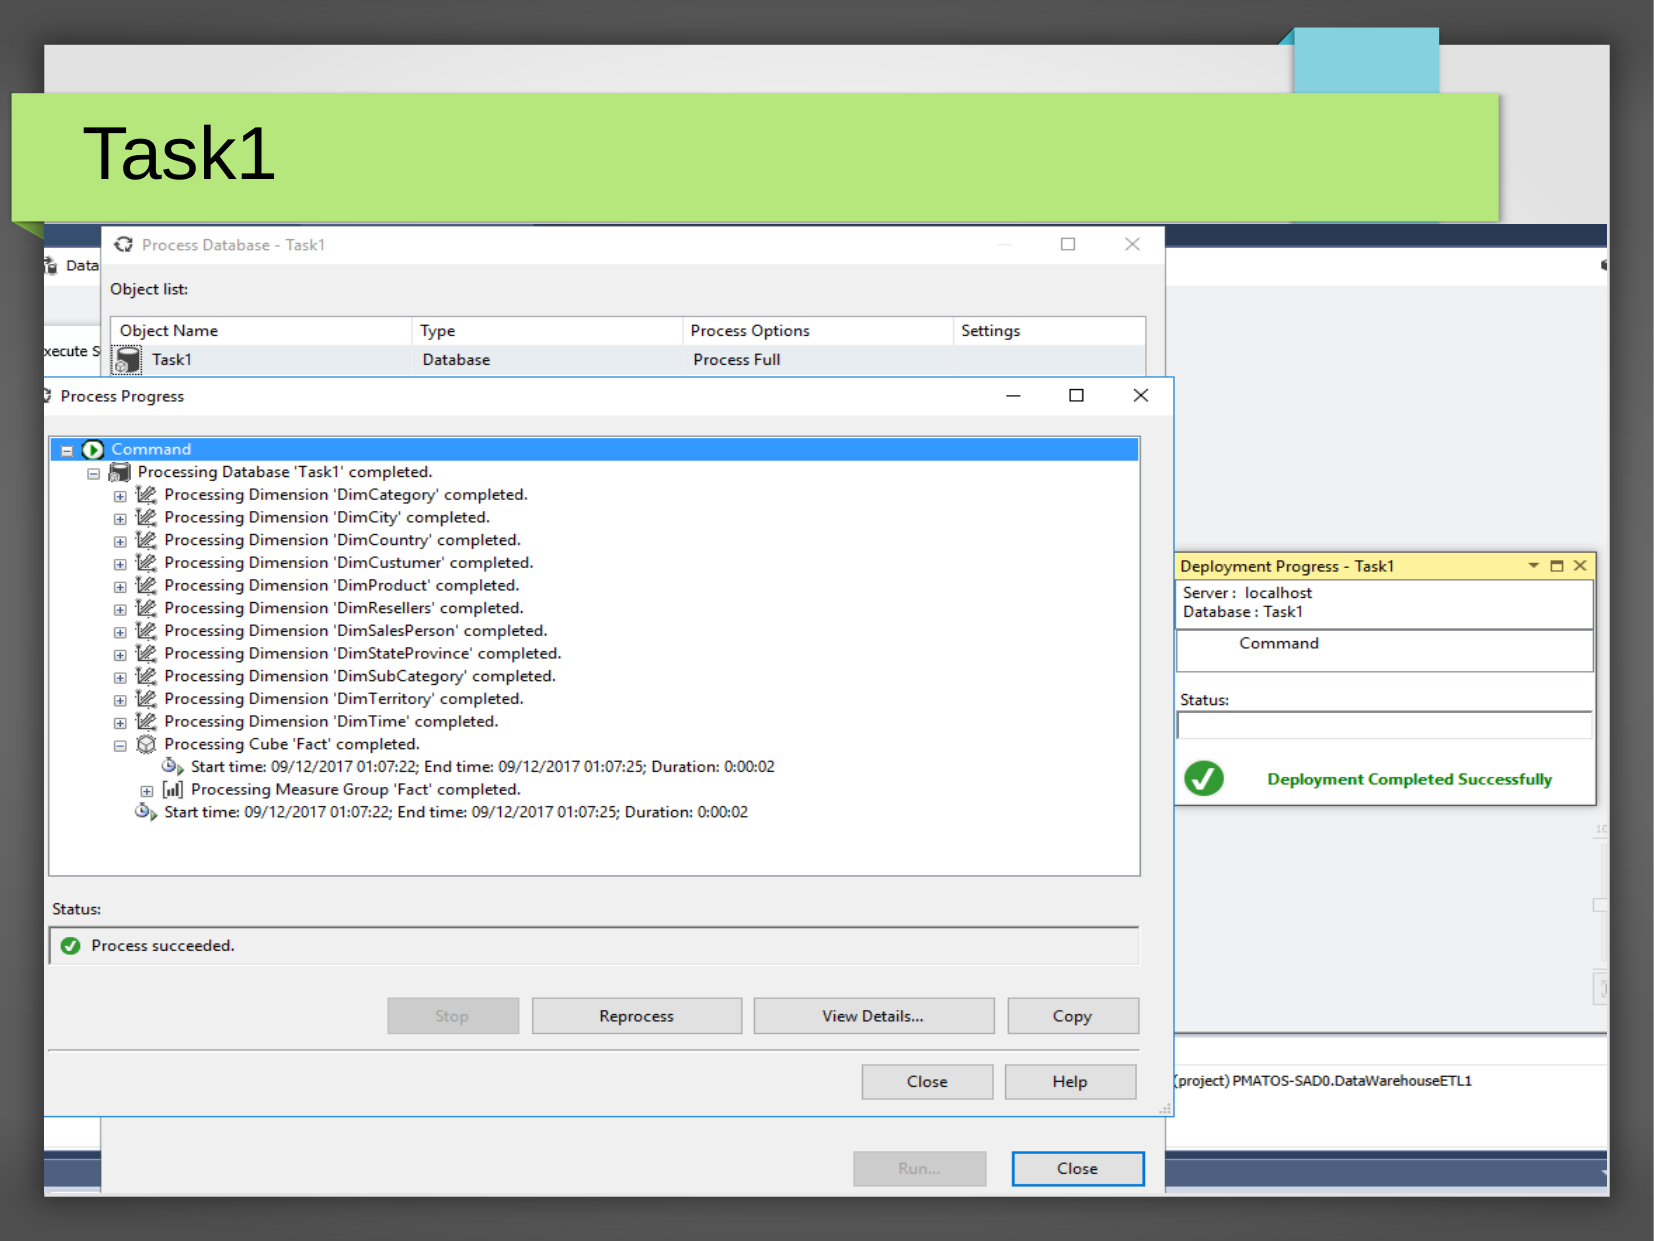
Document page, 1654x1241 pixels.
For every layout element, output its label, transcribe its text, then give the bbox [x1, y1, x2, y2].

title Task1 [82, 94, 1264, 213]
picture [0, 0, 1654, 1241]
